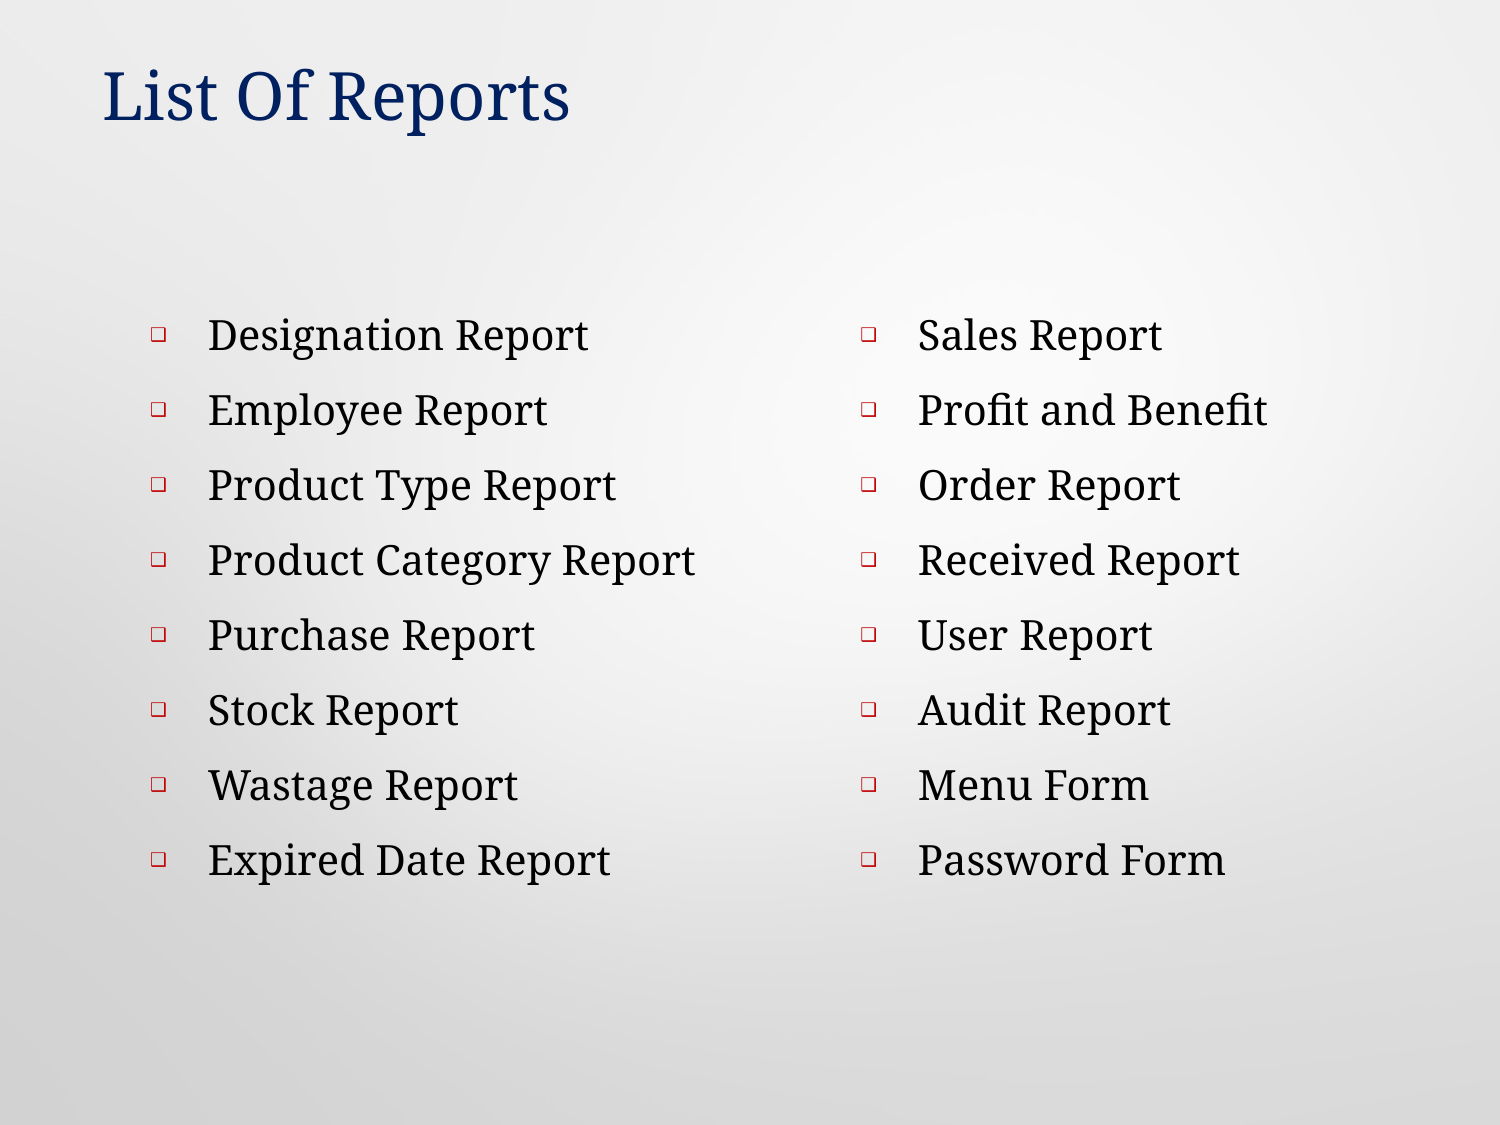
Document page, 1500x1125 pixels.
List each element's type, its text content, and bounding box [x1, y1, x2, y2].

text_box Designation Report Employee Report Product Type Report Product Category Report Purchase Report Stock Report Wastage Report Expired Date Report [135, 275, 823, 958]
text_box List Of Reports [87, 46, 1413, 235]
text_box Sales Report Profit and Benefit Order Report Received Report User Report Audit Report Menu Form Password Form [845, 275, 1459, 958]
